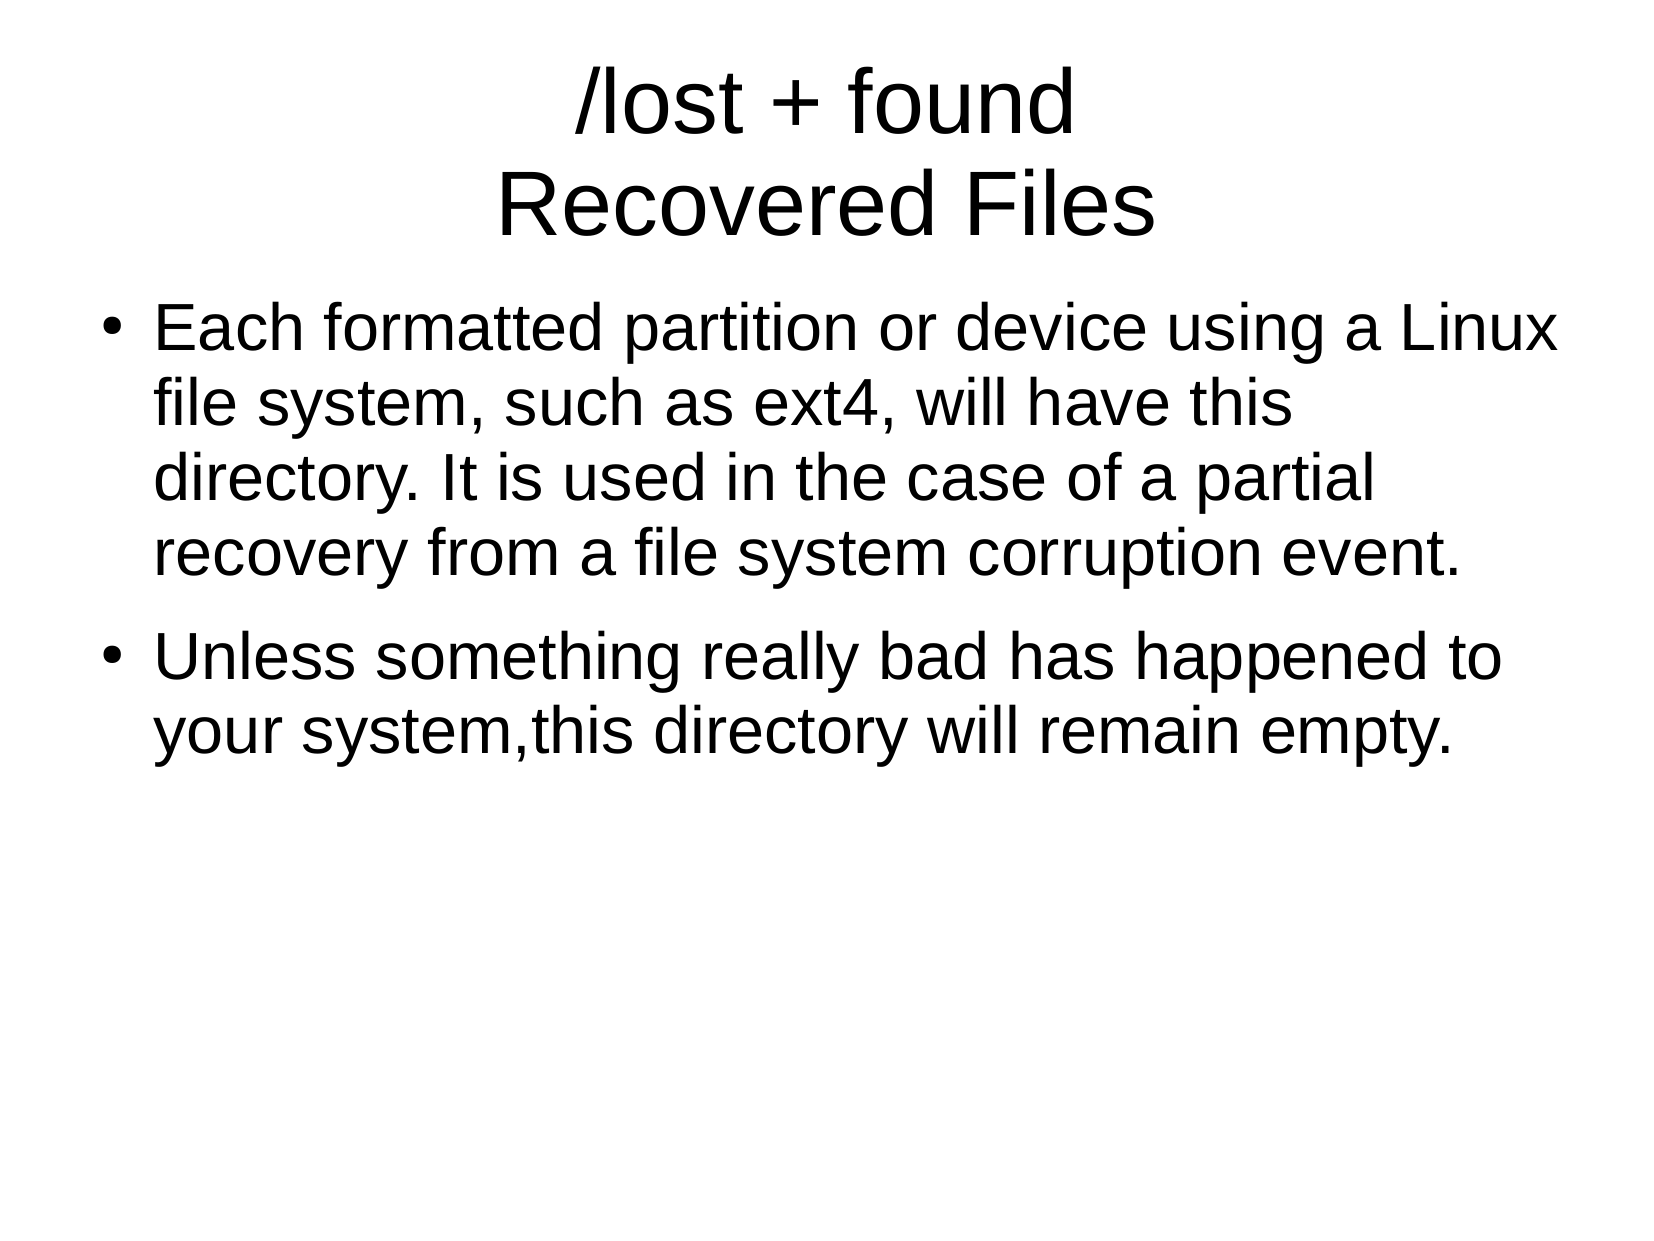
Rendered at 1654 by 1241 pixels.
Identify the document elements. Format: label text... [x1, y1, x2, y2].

list Each formatted partition or device using a Linux file system, such as ext4, will have this directory. It is used in the case of a partial recovery from a file system corruption event. Unless something really bad has happened to your system,this directory will remain empty. [82, 290, 1571, 1010]
title /lost + found Recovered Files [82, 49, 1571, 257]
